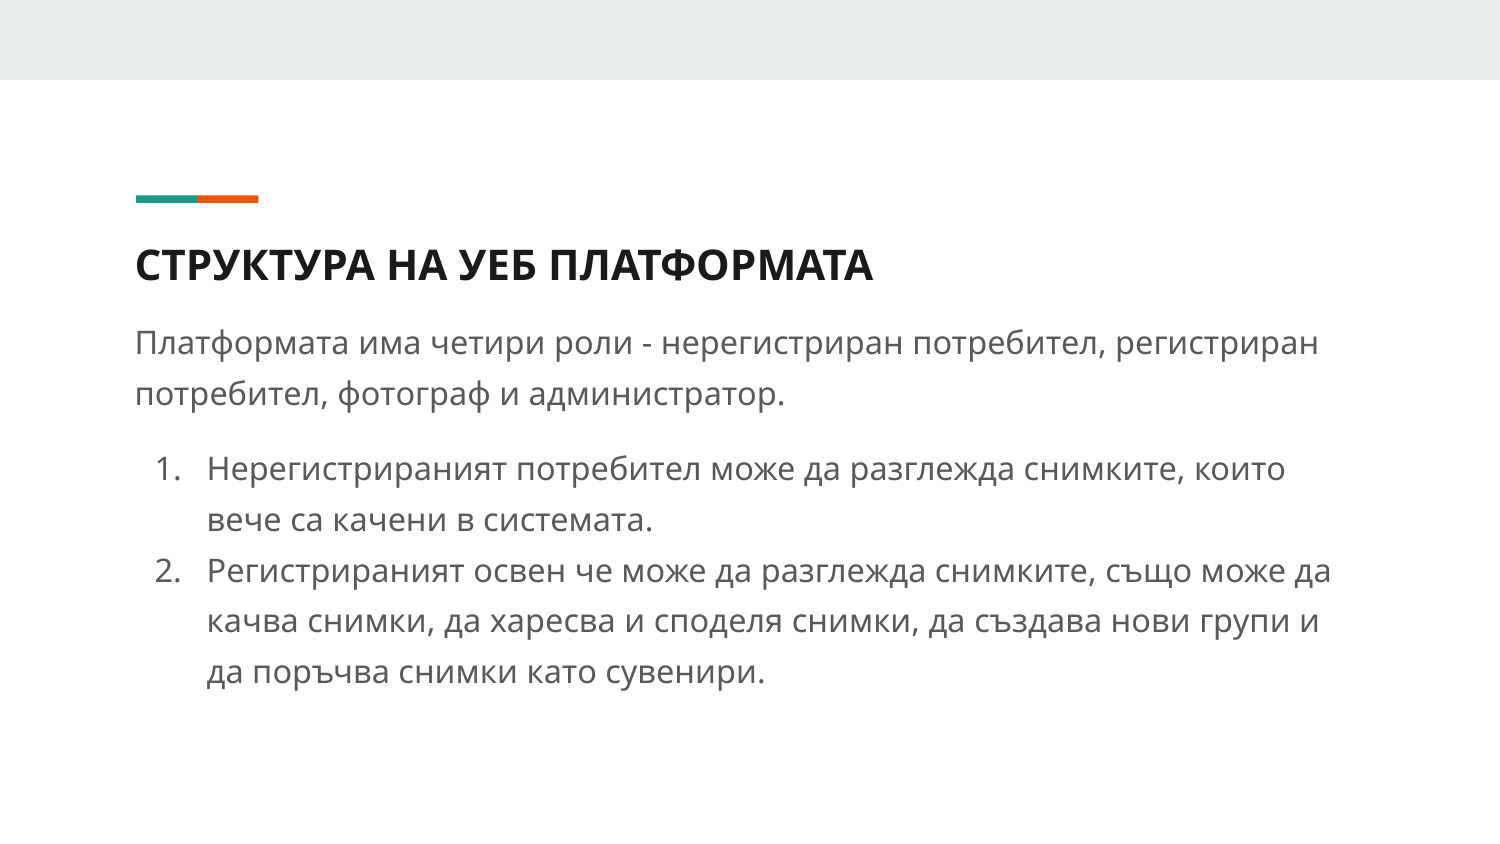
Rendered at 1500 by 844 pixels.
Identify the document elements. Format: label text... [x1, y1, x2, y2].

title СТРУКТУРА НА УЕБ ПЛАТФОРМАТА [119, 219, 1381, 298]
list Платформата има четири роли - нерегистриран потребител, регистриран потребител, фотограф и администратор. Нерегистрираният потребител може да разглежда снимките, които вече са качени в системата. Регистрираният освен че може да разглежда снимките, също може да качва снимки, да харесва и споделя снимки, да създава нови групи и да поръчва снимки като сувенири. [119, 298, 1381, 712]
